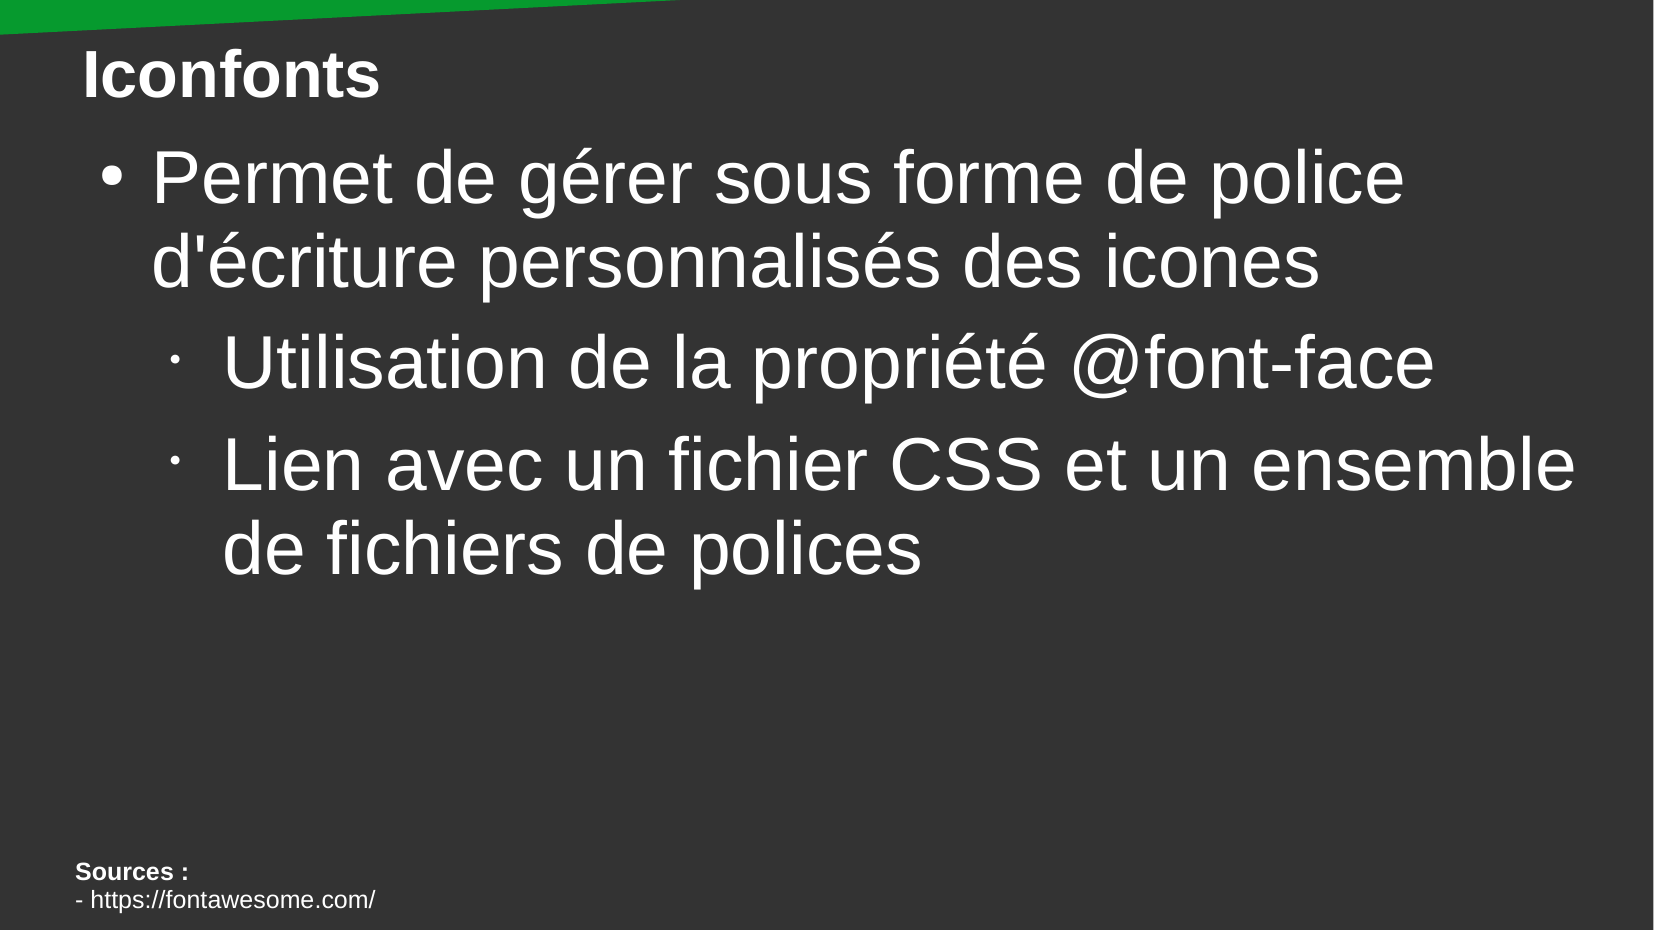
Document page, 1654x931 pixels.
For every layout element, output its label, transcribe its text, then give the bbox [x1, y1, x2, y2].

list Permet de gérer sous forme de police d'écriture personnalisés des icones Utilisation de la propriété @font-face Lien avec un fichier CSS et un ensemble de fichiers de polices [80, 135, 1620, 780]
title Iconfonts [82, 37, 1571, 114]
text_box Sources : - https://fontawesome.com/ [60, 850, 1546, 922]
text_box [0, 0, 681, 35]
